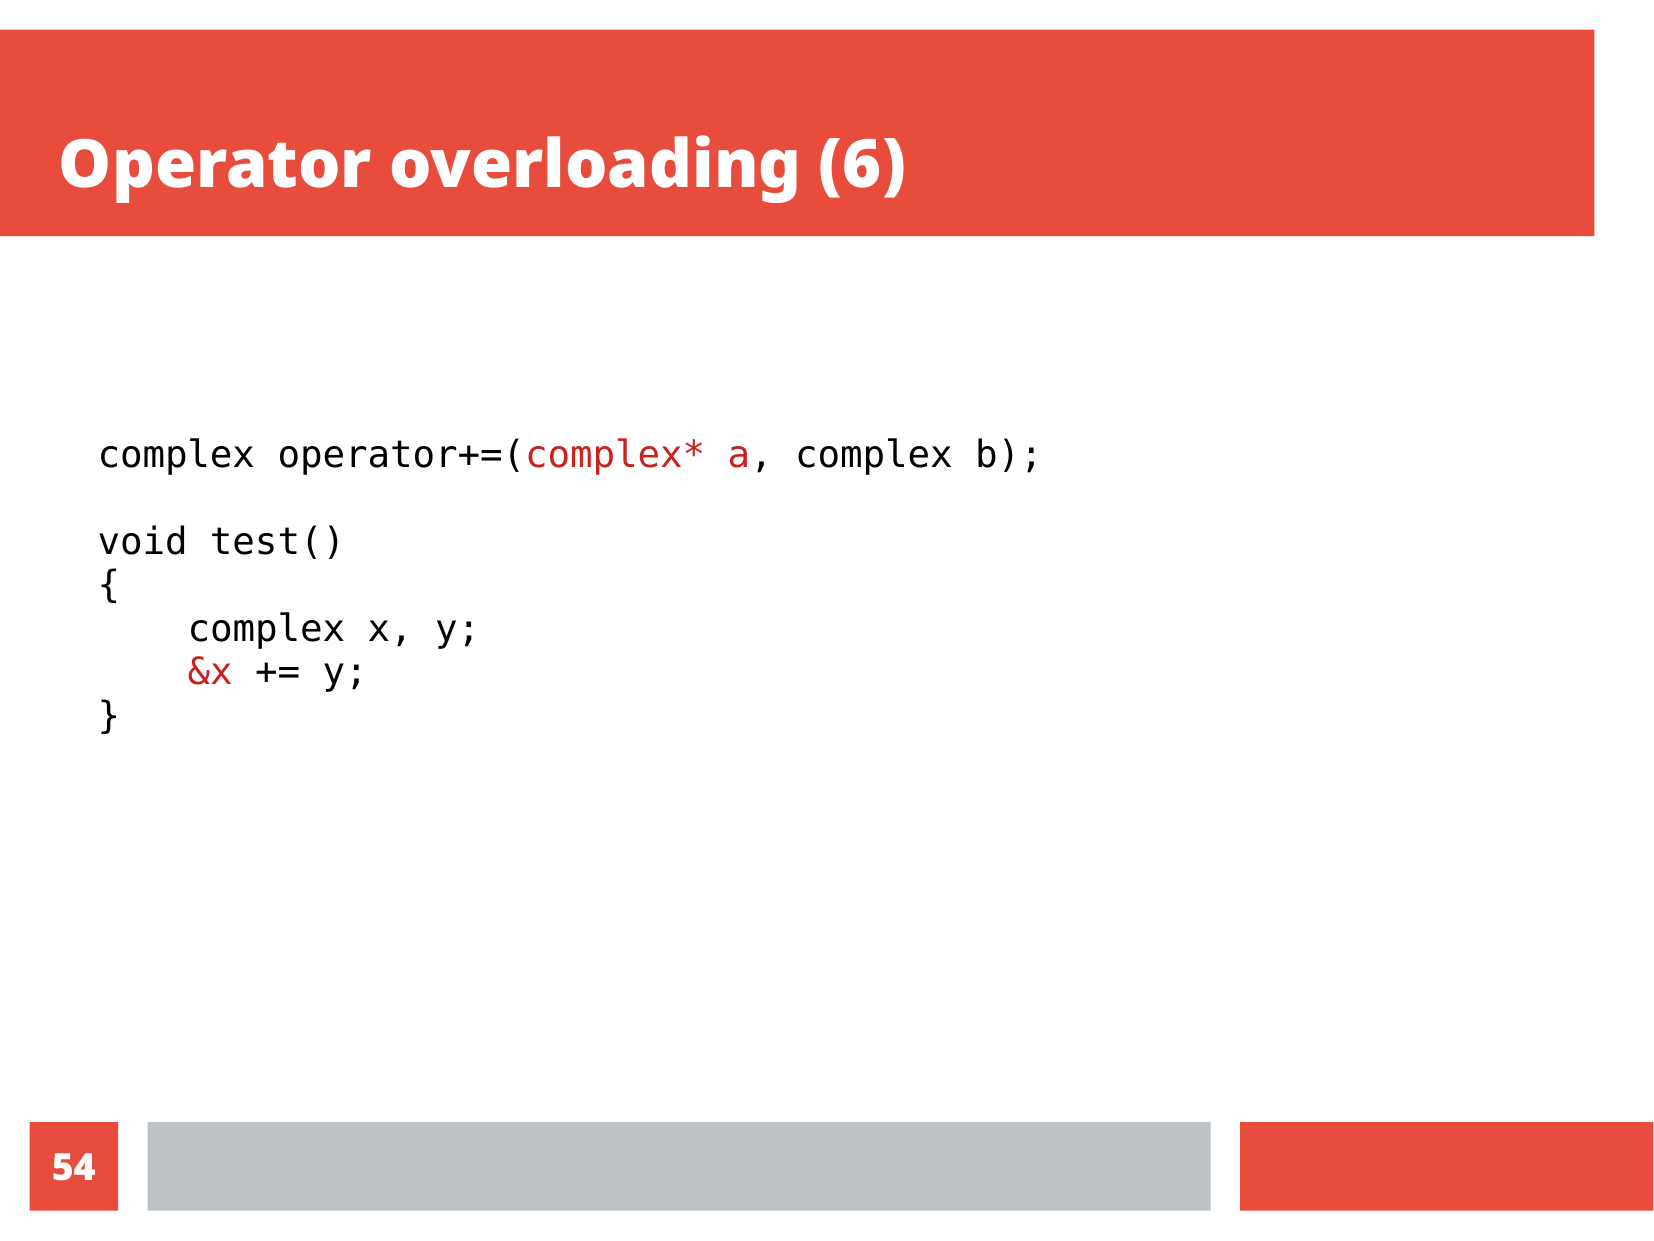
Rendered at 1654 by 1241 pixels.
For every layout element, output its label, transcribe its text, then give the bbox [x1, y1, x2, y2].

title Operator overloading (6) [59, 59, 1595, 207]
text_box complex operator+=(complex* a, complex b); void test() { complex x, y; &x += y; } [82, 425, 1595, 789]
